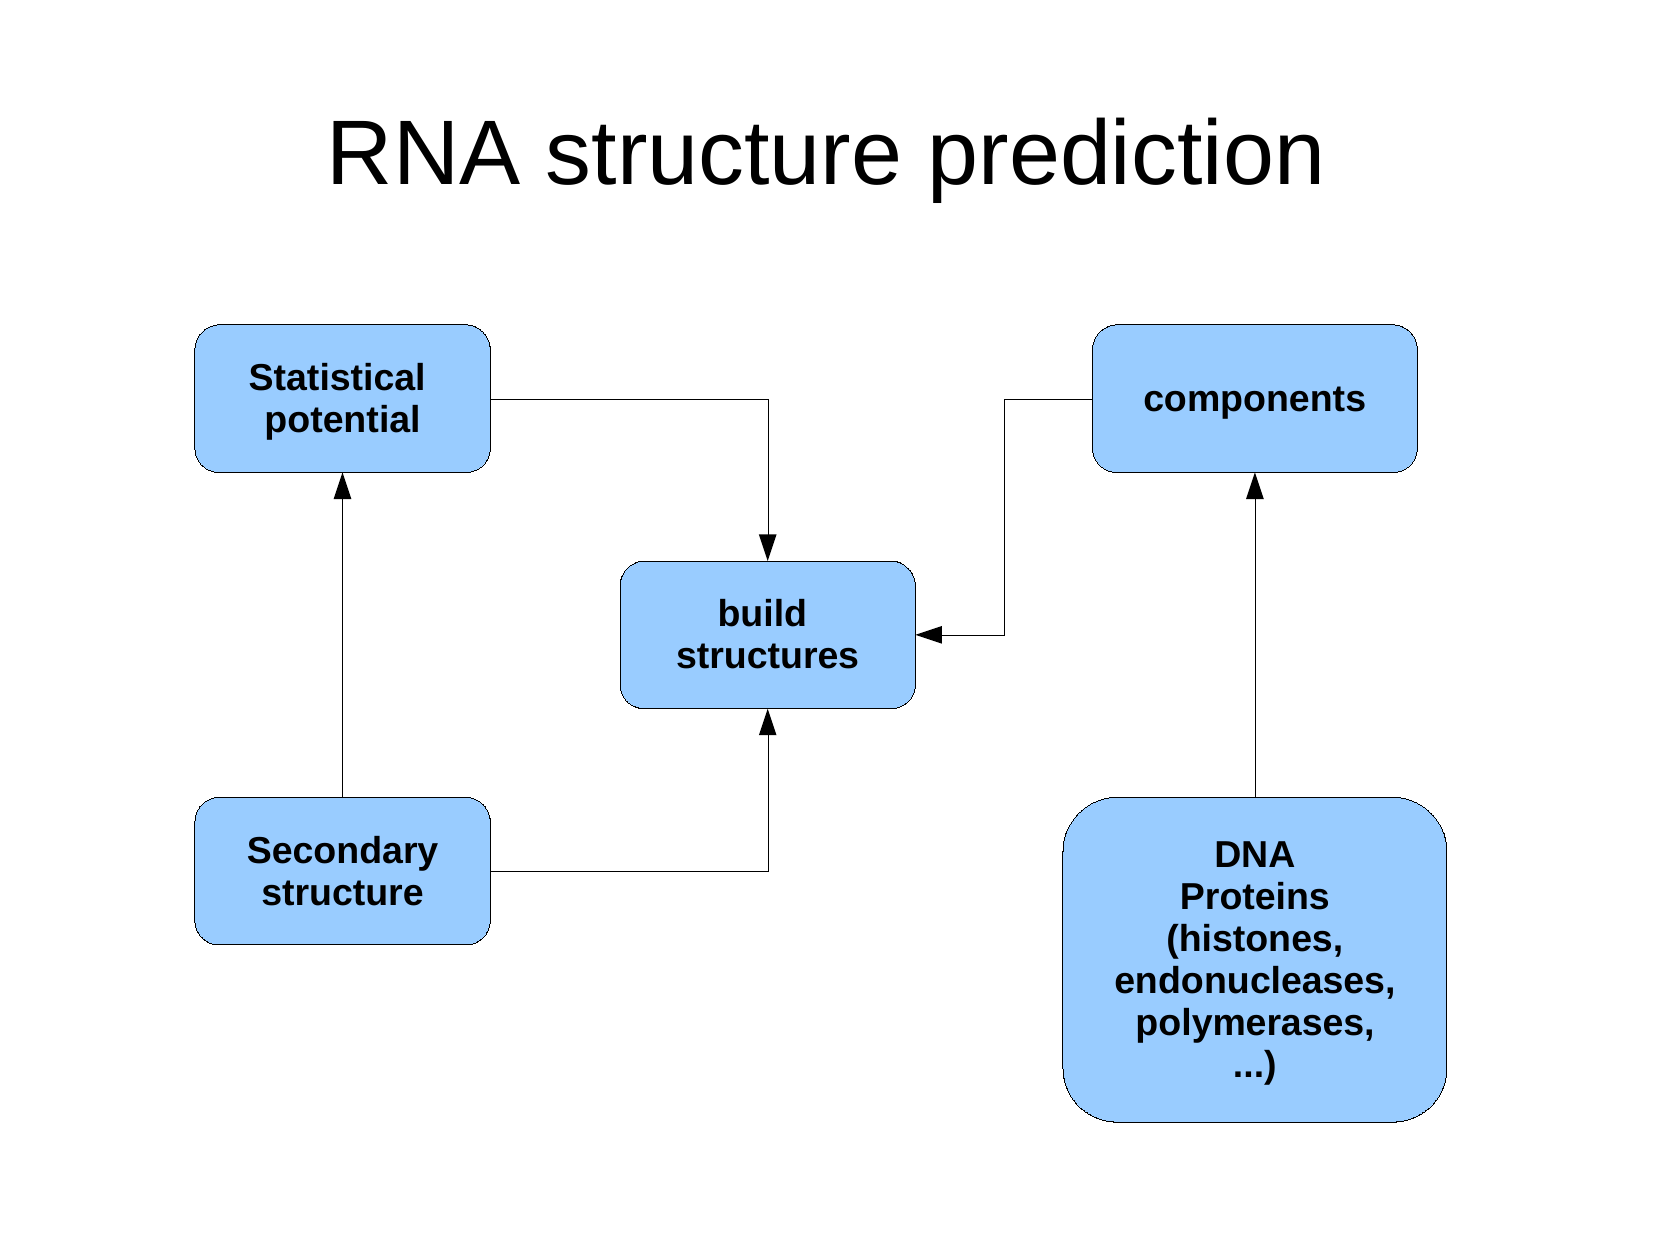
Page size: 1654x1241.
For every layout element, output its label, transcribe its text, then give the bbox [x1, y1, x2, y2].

text_box build structures [620, 561, 916, 709]
text_box Statistical potential [194, 324, 491, 473]
text_box components [1092, 324, 1418, 473]
text_box DNA Proteins (histones, endonucleases, polymerases, ...) [1062, 797, 1447, 1123]
text_box Secondary structure [194, 797, 491, 945]
title RNA structure prediction [82, 49, 1571, 257]
